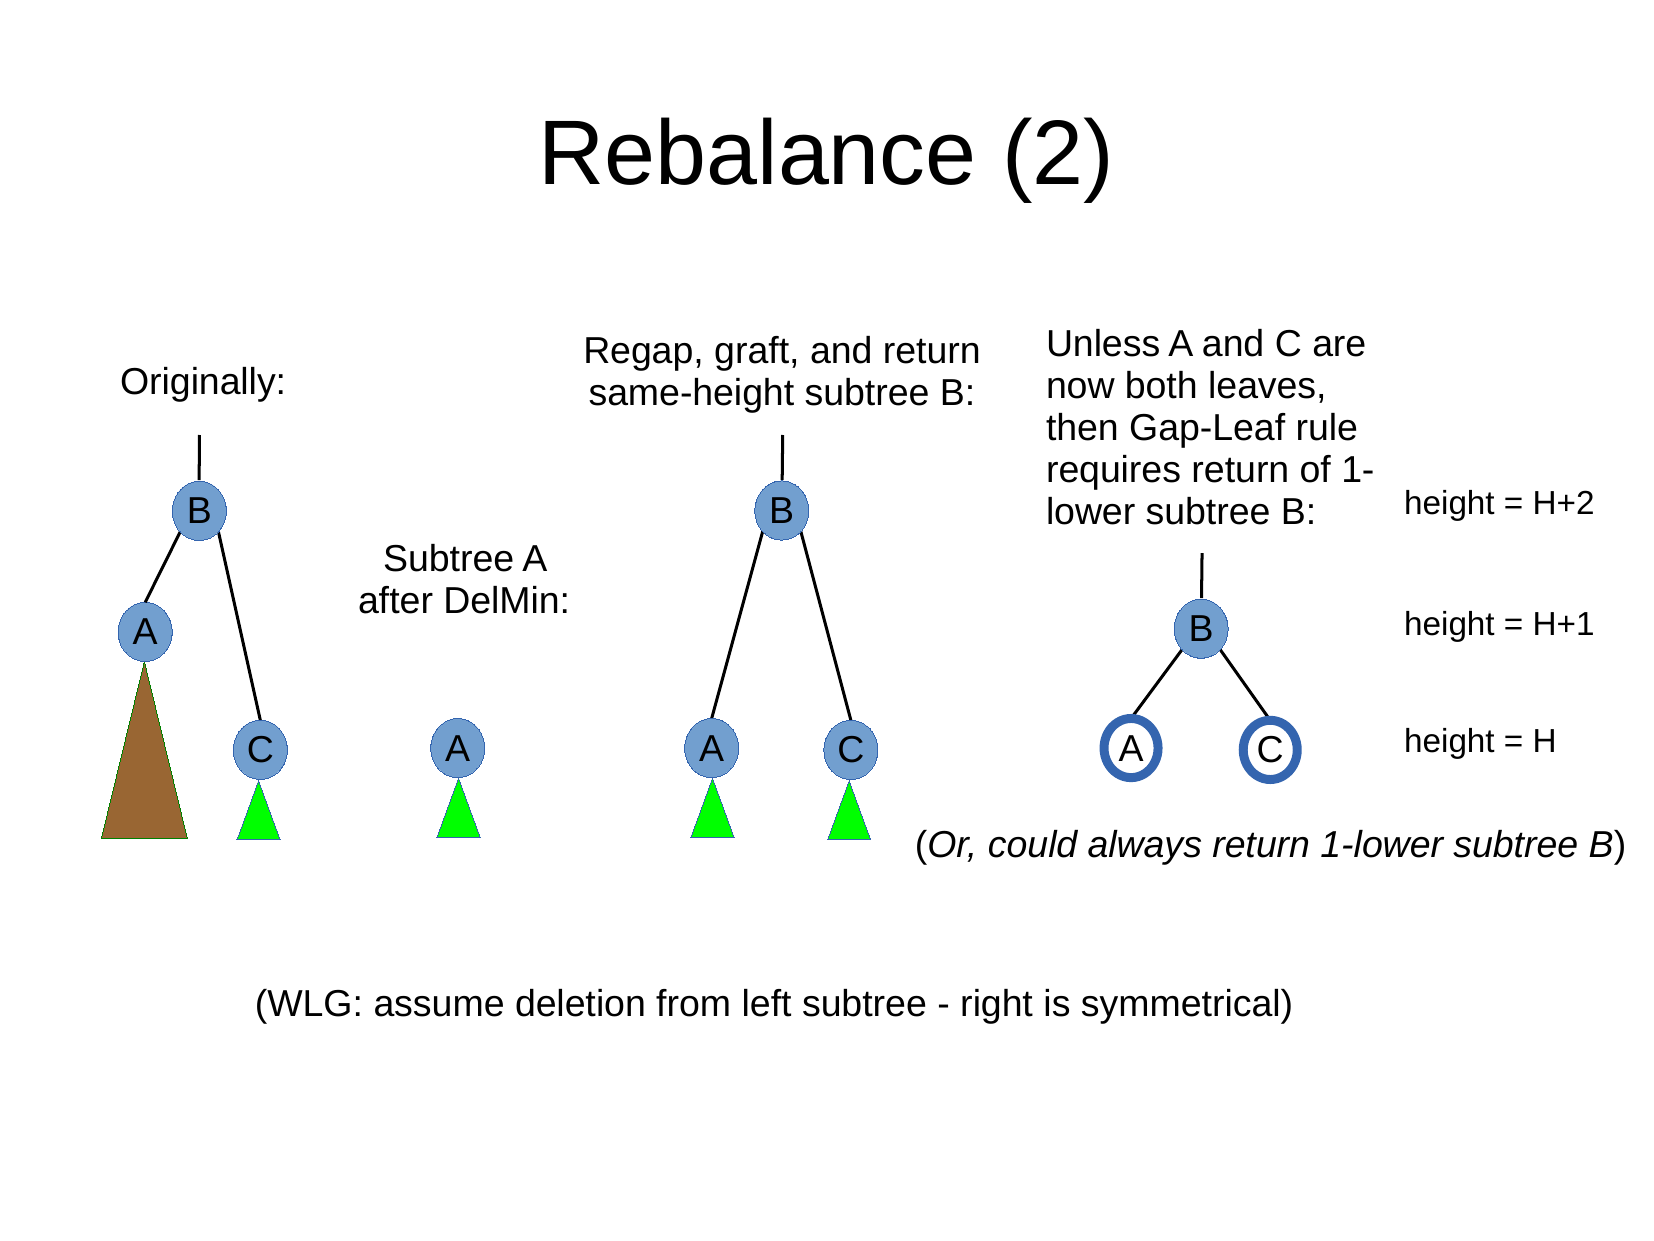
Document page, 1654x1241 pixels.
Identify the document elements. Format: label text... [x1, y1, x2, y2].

text_box Subtree A after DelMin: [343, 529, 599, 665]
text_box A [1104, 718, 1159, 778]
text_box [236, 780, 281, 840]
text_box height = H+2 [1389, 476, 1634, 560]
text_box [827, 780, 871, 840]
text_box A [430, 718, 485, 778]
title Rebalance (2) [82, 49, 1571, 257]
text_box Unless A and C are now both leaves, then Gap-Leaf rule requires return of 1-lower subtree B: [1031, 315, 1392, 540]
text_box [101, 662, 188, 839]
text_box A [684, 718, 739, 778]
text_box C [233, 720, 288, 780]
text_box height = H [1389, 715, 1605, 798]
text_box height = H+1 [1389, 597, 1634, 681]
text_box [436, 778, 481, 838]
text_box (WLG: assume deletion from left subtree - right is symmetrical) [240, 975, 1309, 1032]
text_box Originally: [105, 352, 302, 410]
text_box (Or, could always return 1-lower subtree B) [900, 816, 1642, 874]
text_box A [118, 602, 173, 662]
text_box B [754, 480, 809, 541]
text_box [690, 778, 735, 838]
text_box B [1174, 599, 1229, 659]
text_box C [823, 720, 878, 780]
text_box C [1243, 720, 1298, 780]
text_box B [172, 481, 227, 541]
text_box Regap, graft, and return same-height subtree B: [568, 322, 996, 422]
